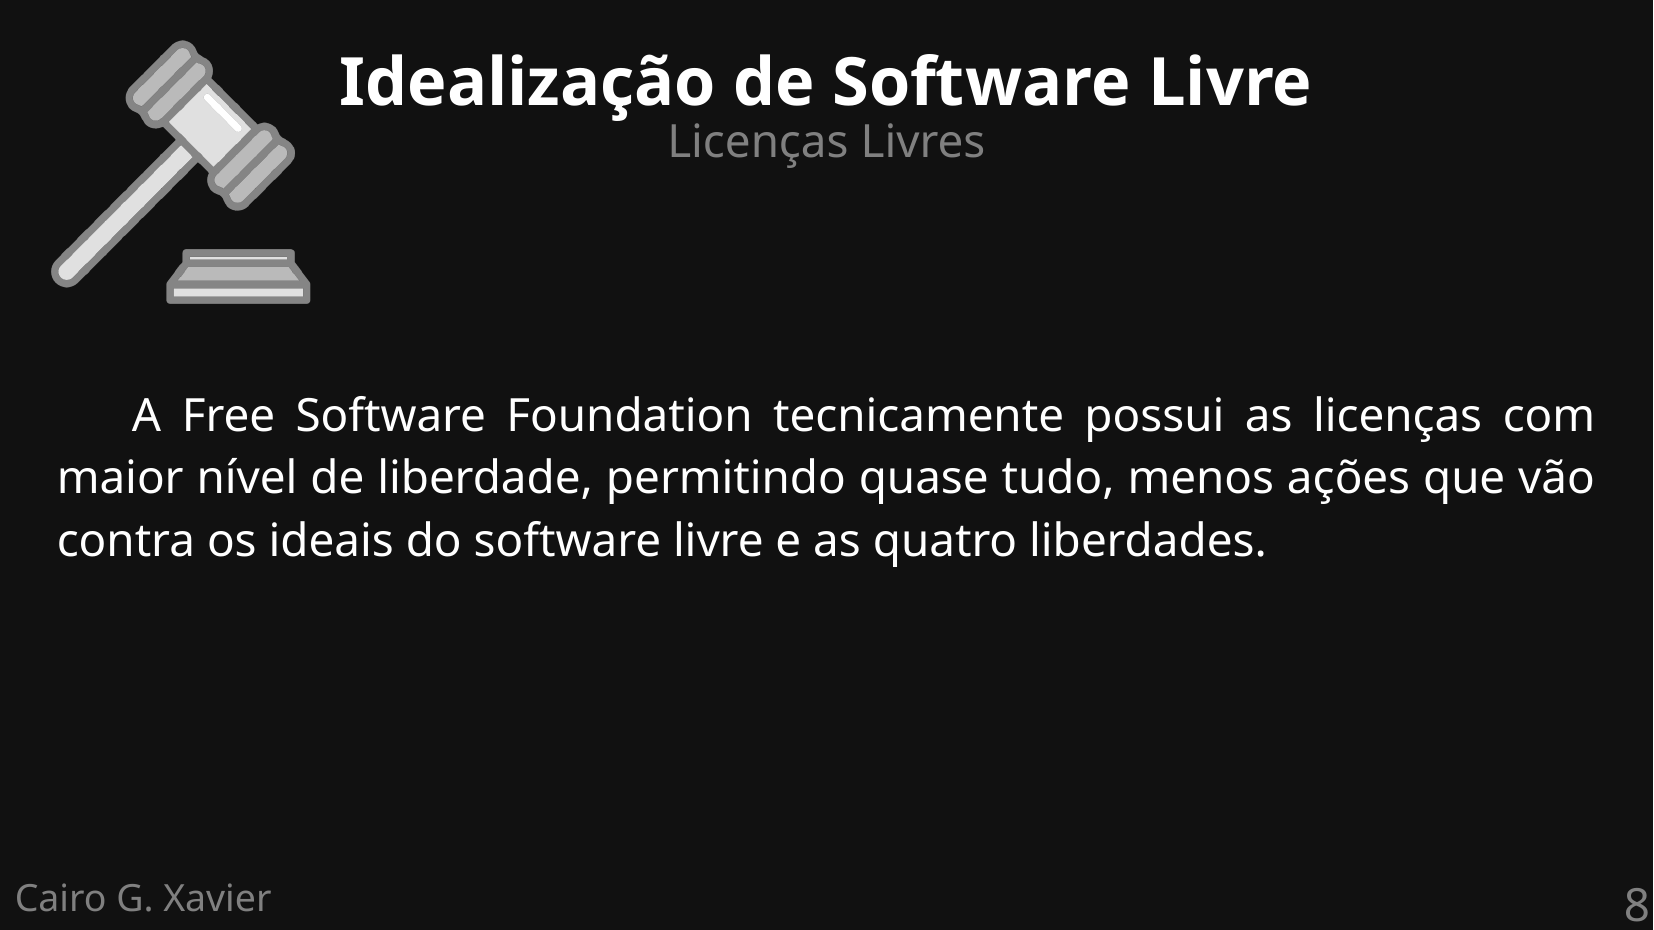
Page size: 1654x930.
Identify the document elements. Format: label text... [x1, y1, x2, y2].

text_box Licenças Livres [312, 97, 1571, 182]
text_box Cairo G. Xavier [0, 867, 311, 930]
picture [49, 40, 312, 304]
text_box Idealização de Software Livre [82, 37, 1571, 97]
text_box <number> [1425, 865, 1651, 930]
text_box A Free Software Foundation tecnicamente possui as licenças com maior nível de liberdade, permitindo quase tudo, menos ações que vão contra os ideais do software livre e as quatro liberdades. [42, 375, 1611, 788]
